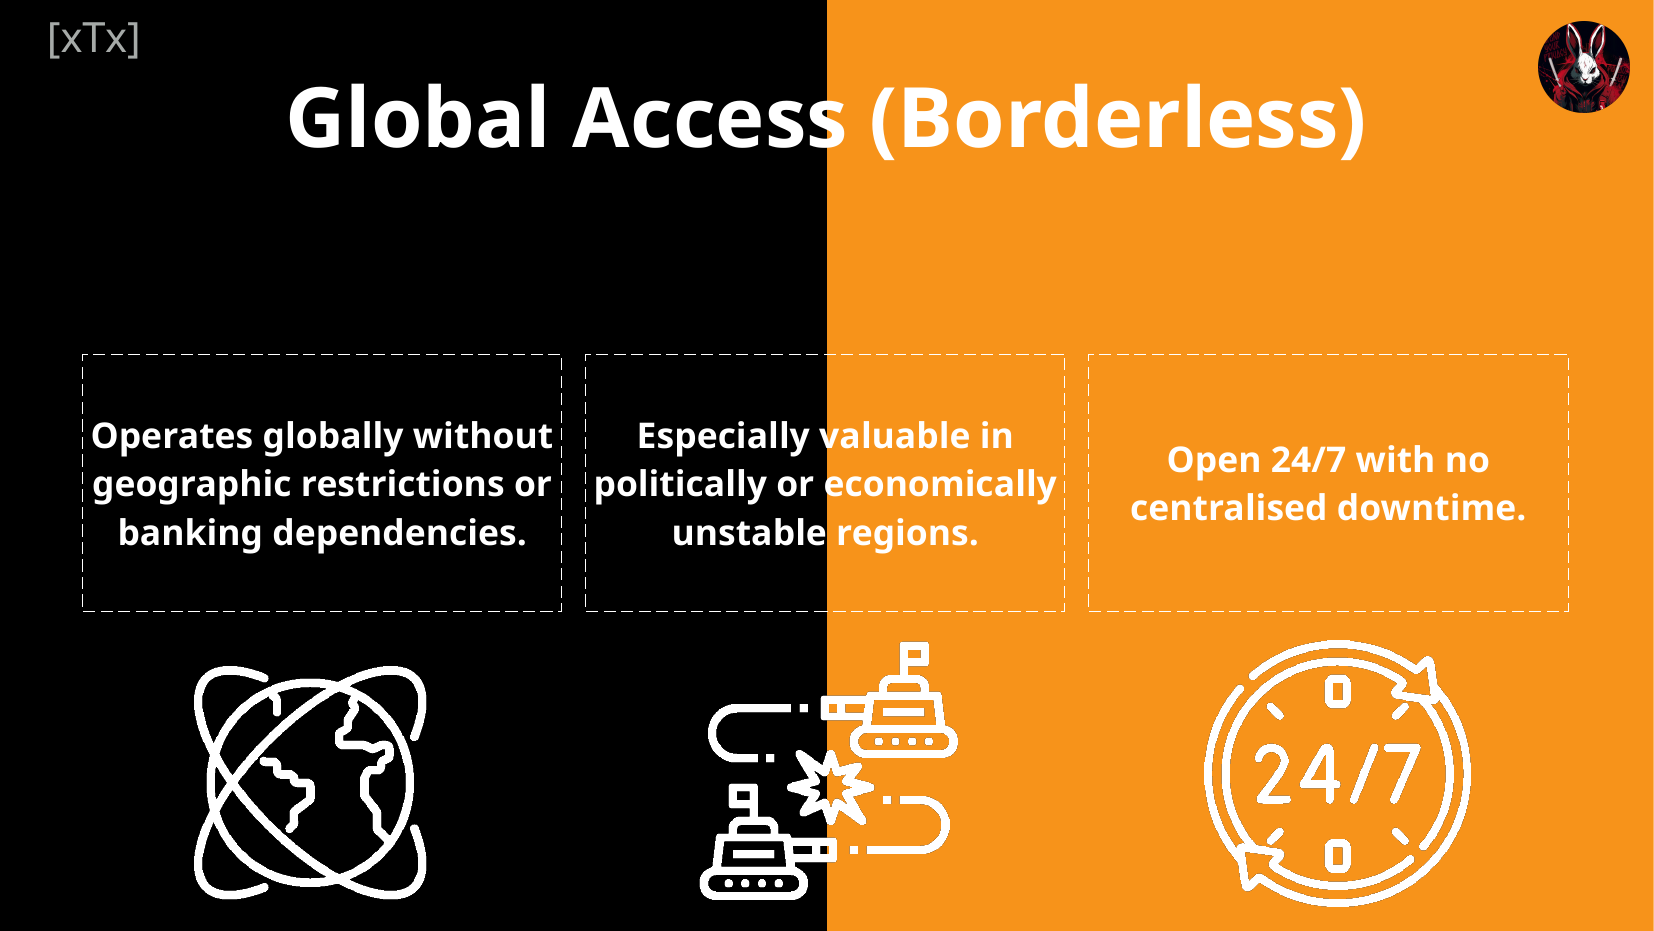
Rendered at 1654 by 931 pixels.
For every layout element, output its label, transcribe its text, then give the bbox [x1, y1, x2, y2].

text_box [xTx] [0, 0, 188, 76]
picture [0, 0, 1654, 931]
list Operates globally without geographic restrictions or banking dependencies. [82, 354, 562, 612]
list Open 24/7 with no centralised downtime. [1088, 354, 1569, 612]
list Especially valuable in politically or economically unstable regions. [585, 354, 1065, 612]
title Global Access (Borderless) [82, 37, 1571, 193]
